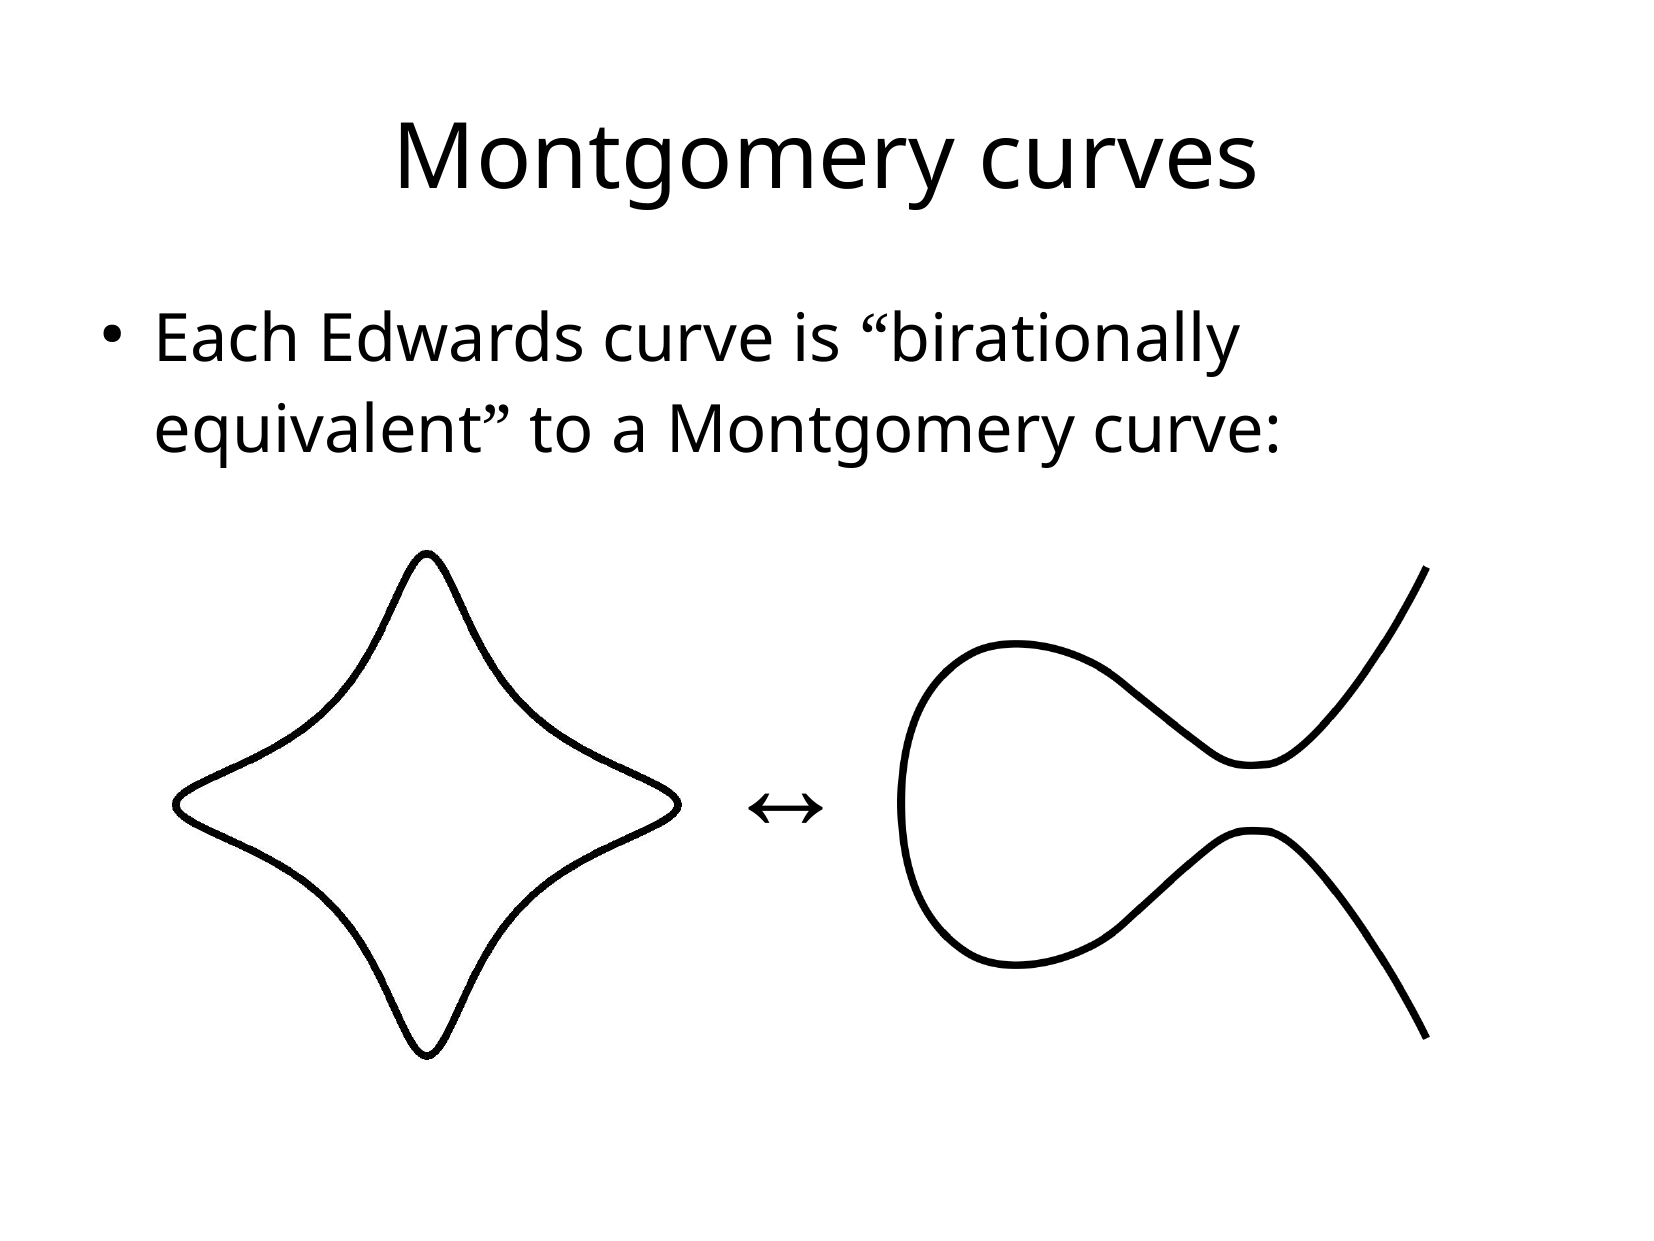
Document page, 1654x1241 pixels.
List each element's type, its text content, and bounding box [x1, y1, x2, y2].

picture [897, 565, 1430, 1040]
picture [165, 543, 688, 1066]
list Each Edwards curve is “birationally equivalent” to a Montgomery curve: [82, 290, 1571, 1010]
text_box ↔ [708, 708, 863, 864]
title Montgomery curves [82, 49, 1571, 257]
